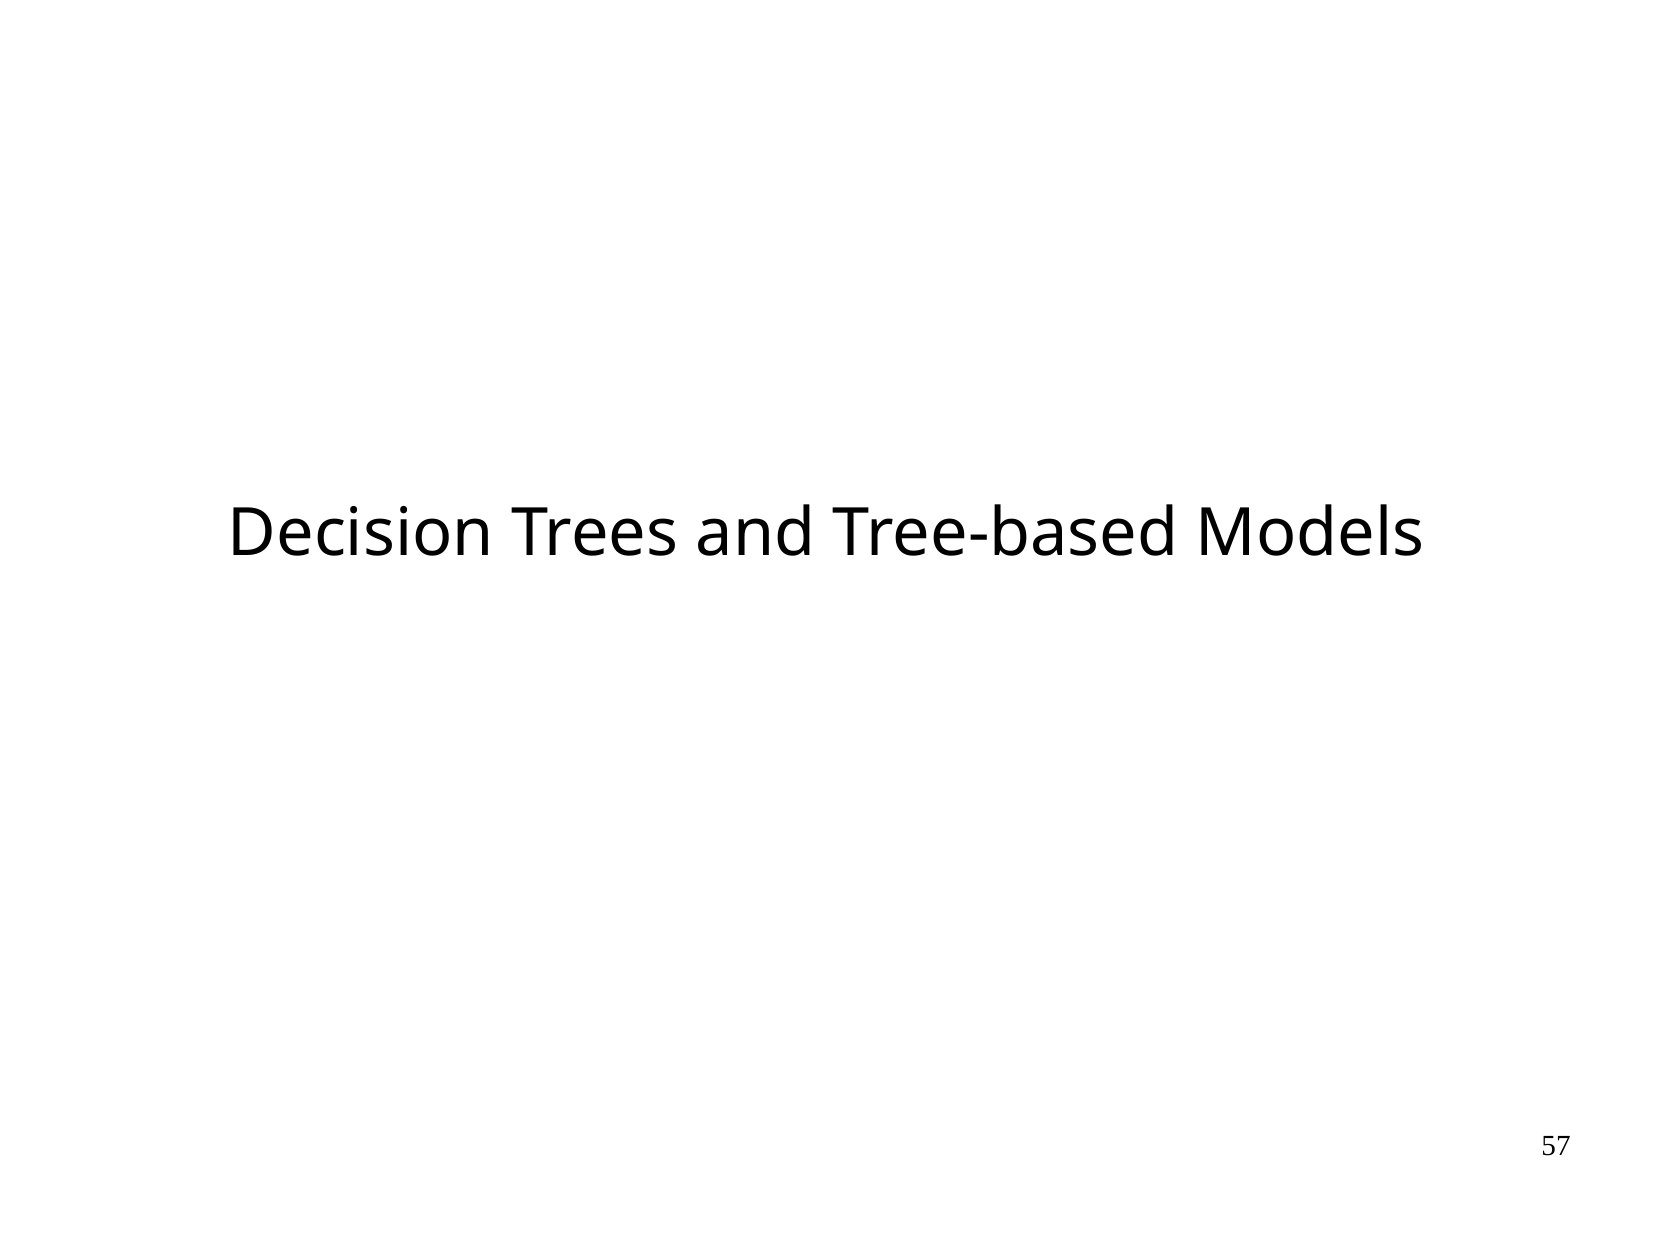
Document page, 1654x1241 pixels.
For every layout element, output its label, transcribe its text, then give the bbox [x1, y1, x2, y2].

subtitle Decision Trees and Tree-based Models [82, 49, 1571, 1010]
